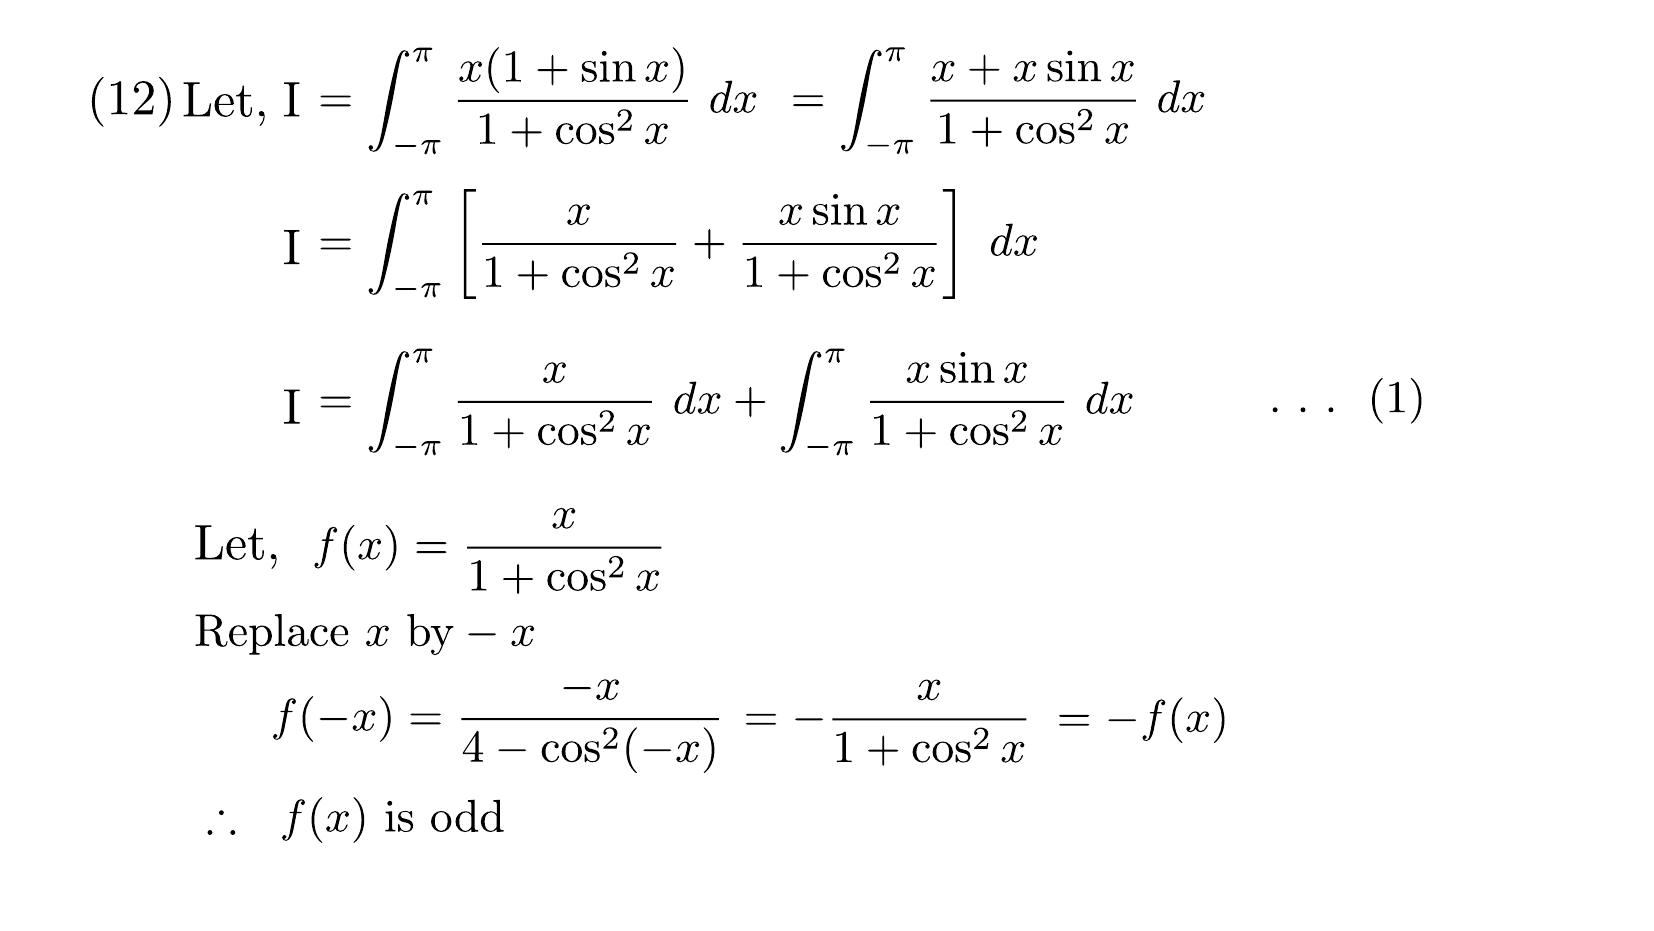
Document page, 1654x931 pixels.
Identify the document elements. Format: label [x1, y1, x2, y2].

text_box [1058, 697, 1225, 744]
text_box [273, 679, 719, 774]
text_box [1270, 377, 1422, 424]
text_box [207, 797, 504, 843]
text_box [320, 47, 757, 155]
subtitle [59, 35, 1607, 898]
text_box [314, 507, 662, 595]
text_box [320, 348, 1133, 456]
text_box [195, 525, 277, 569]
text_box [183, 82, 265, 126]
text_box [284, 82, 300, 117]
text_box [195, 613, 535, 656]
text_box [89, 76, 171, 127]
text_box [284, 389, 300, 424]
text_box [284, 230, 300, 265]
text_box [792, 47, 1205, 155]
text_box [320, 189, 1038, 299]
text_box [745, 679, 1027, 766]
